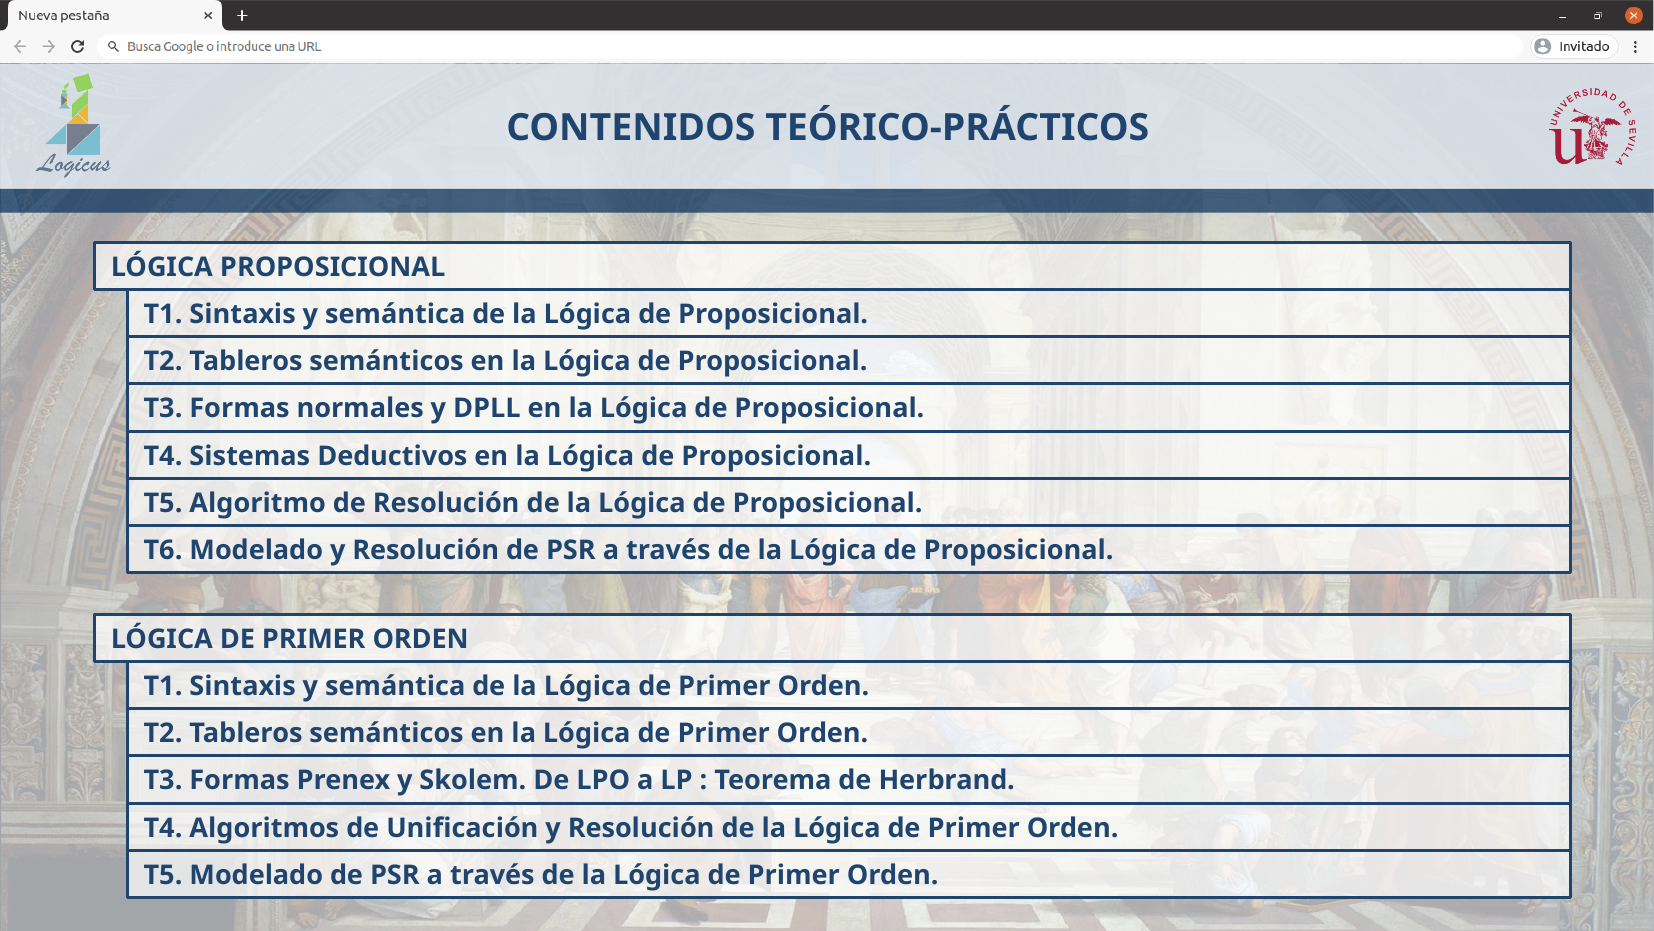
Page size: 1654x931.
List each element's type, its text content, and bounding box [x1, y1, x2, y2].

text_box LÓGICA PROPOSICIONAL [94, 242, 1571, 290]
text_box LÓGICA DE PRIMER ORDEN [94, 614, 1571, 662]
picture [1549, 88, 1636, 166]
text_box T5. Modelado de PSR a través de la Lógica de Primer Orden. [127, 850, 1571, 898]
text_box T2. Tableros semánticos en la Lógica de Proposicional. [127, 336, 1571, 383]
text_box T5. Algoritmo de Resolución de la Lógica de Proposicional. [127, 478, 1571, 525]
text_box T3. Formas Prenex y Skolem. De LPO a LP : Teorema de Herbrand. [127, 755, 1571, 803]
text_box T4. Algoritmos de Unificación y Resolución de la Lógica de Primer Orden. [127, 803, 1571, 850]
picture [35, 73, 111, 178]
text_box T1. Sintaxis y semántica de la Lógica de Proposicional. [127, 289, 1571, 336]
text_box T6. Modelado y Resolución de PSR a través de la Lógica de Proposicional. [127, 525, 1571, 573]
text_box T2. Tableros semánticos en la Lógica de Primer Orden. [127, 708, 1571, 755]
text_box [0, 188, 1654, 931]
text_box T3. Formas normales y DPLL en la Lógica de Proposicional. [127, 383, 1571, 431]
text_box T1. Sintaxis y semántica de la Lógica de Primer Orden. [127, 661, 1571, 708]
text_box T4. Sistemas Deductivos en la Lógica de Proposicional. [127, 431, 1571, 478]
text_box CONTENIDOS TEÓRICO-PRÁCTICOS [0, 63, 1654, 188]
picture [0, 0, 1654, 63]
